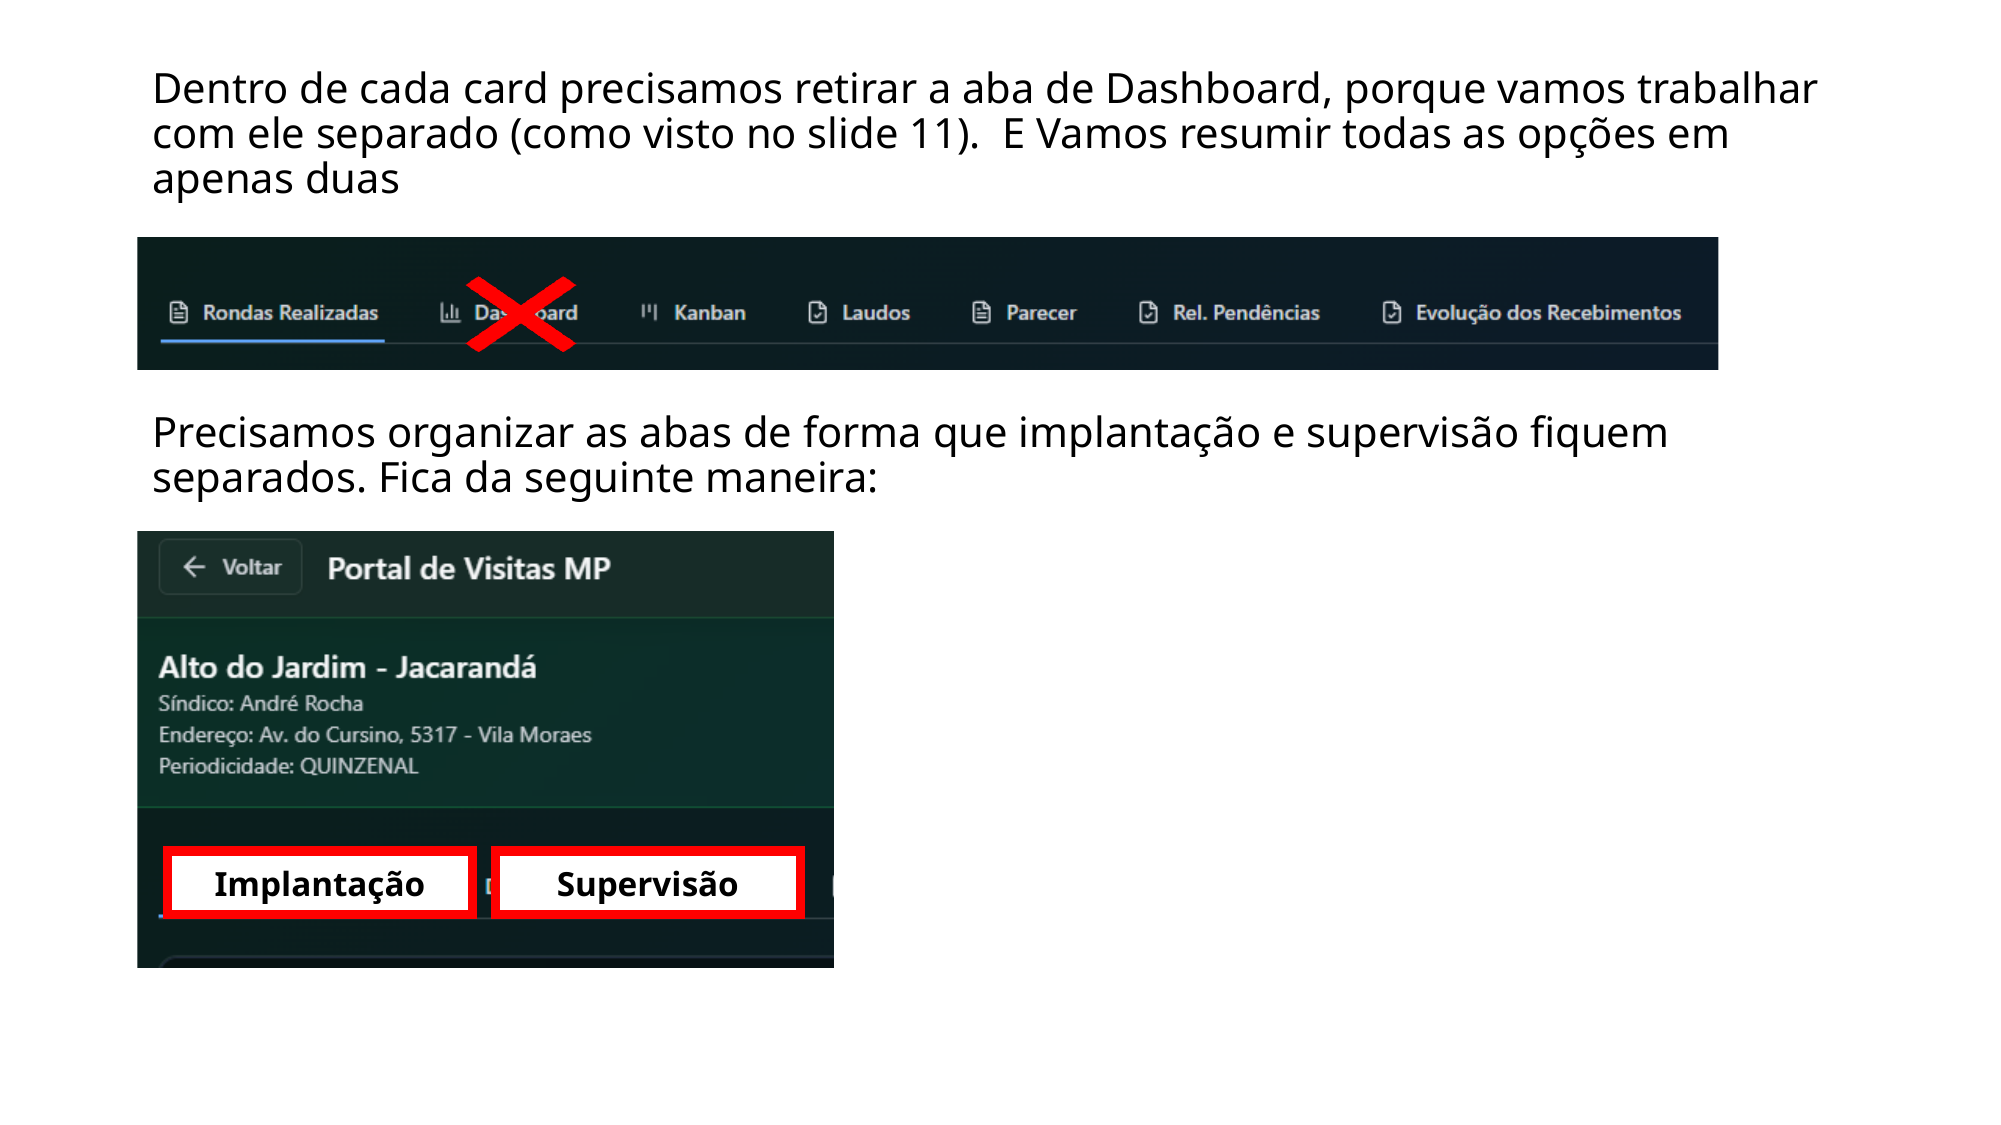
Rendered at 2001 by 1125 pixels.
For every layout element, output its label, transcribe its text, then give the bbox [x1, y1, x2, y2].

text_box Supervisão [495, 851, 801, 915]
picture [137, 237, 1719, 370]
picture [137, 531, 834, 968]
title Dentro de cada card precisamos retirar a aba de Dashboard, porque vamos trabalhar com ele separado (como visto no slide 11). E Vamos resumir todas as opções em apenas duas [137, 59, 1863, 210]
text_box Precisamos organizar as abas de forma que implantação e supervisão fiquem separados. Fica da seguinte maneira: [137, 381, 1863, 532]
text_box Implantação [167, 851, 473, 915]
